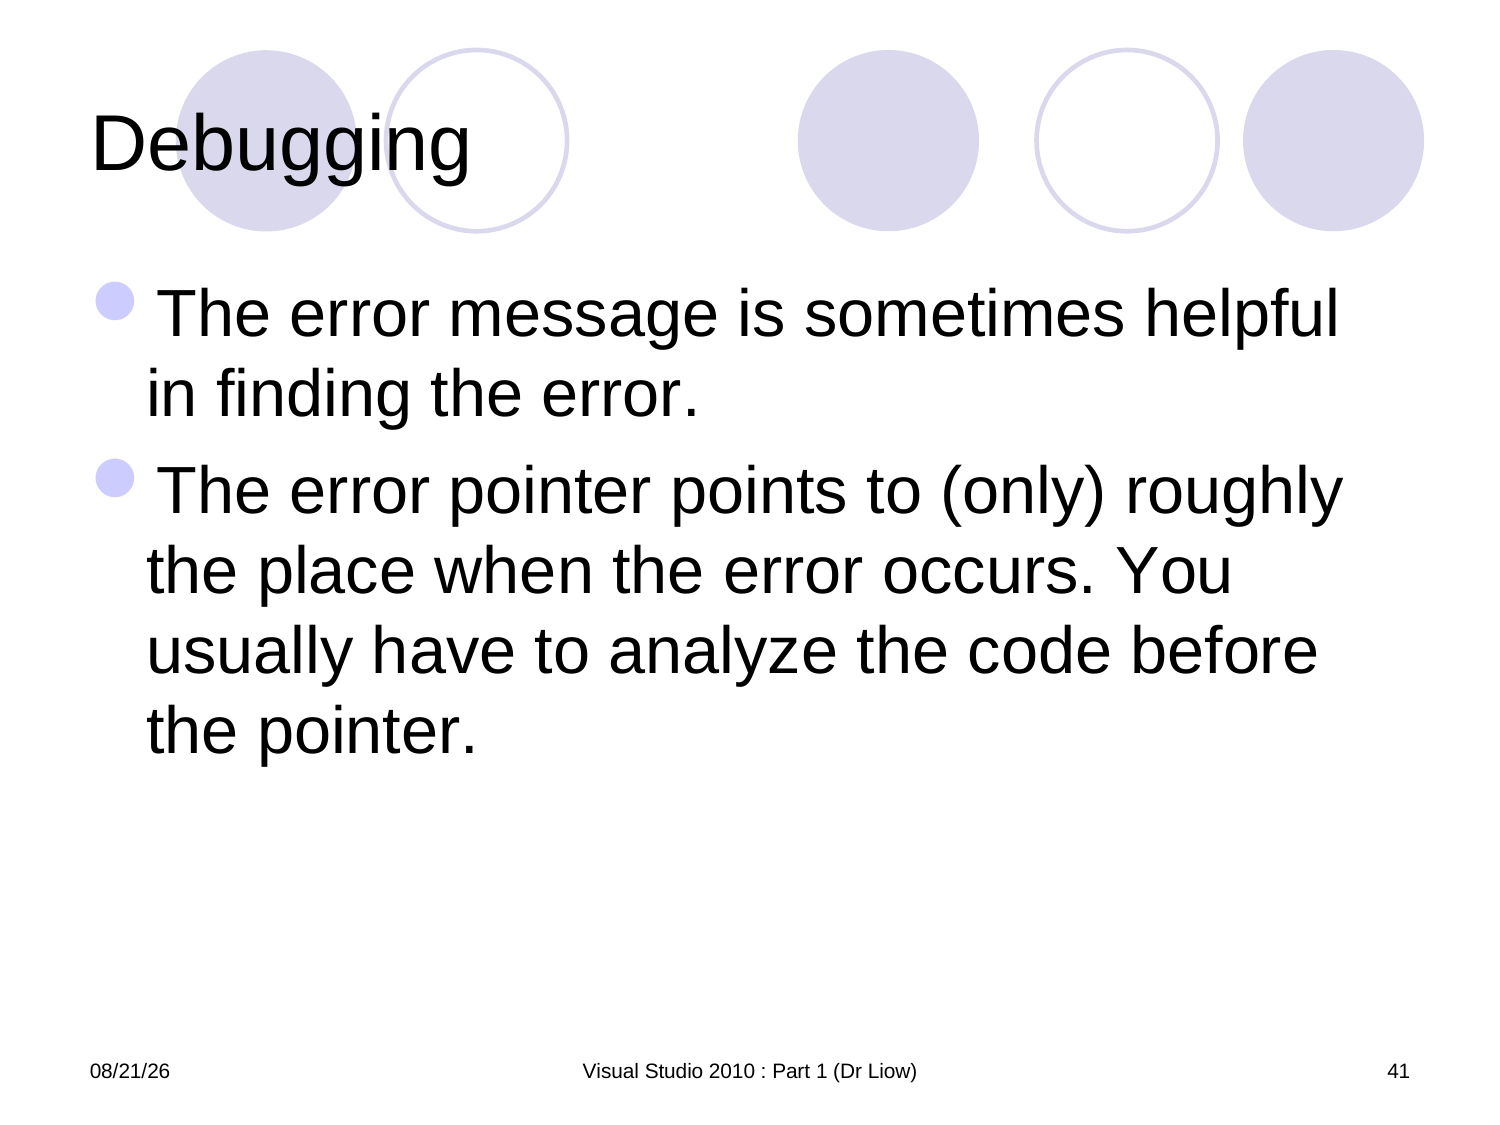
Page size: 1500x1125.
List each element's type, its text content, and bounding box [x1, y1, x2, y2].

title Debugging [75, 45, 1426, 233]
text_box Visual Studio 2010 : Part 1 (Dr Liow) [512, 1049, 988, 1101]
text_box <number> [1074, 1049, 1426, 1101]
text_box 08/22/12 [74, 1049, 426, 1101]
list The error message is sometimes helpful in finding the error. The error pointer points to (only) roughly the place when the error occurs. You usually have to analyze the code before the pointer. [75, 262, 1426, 1006]
